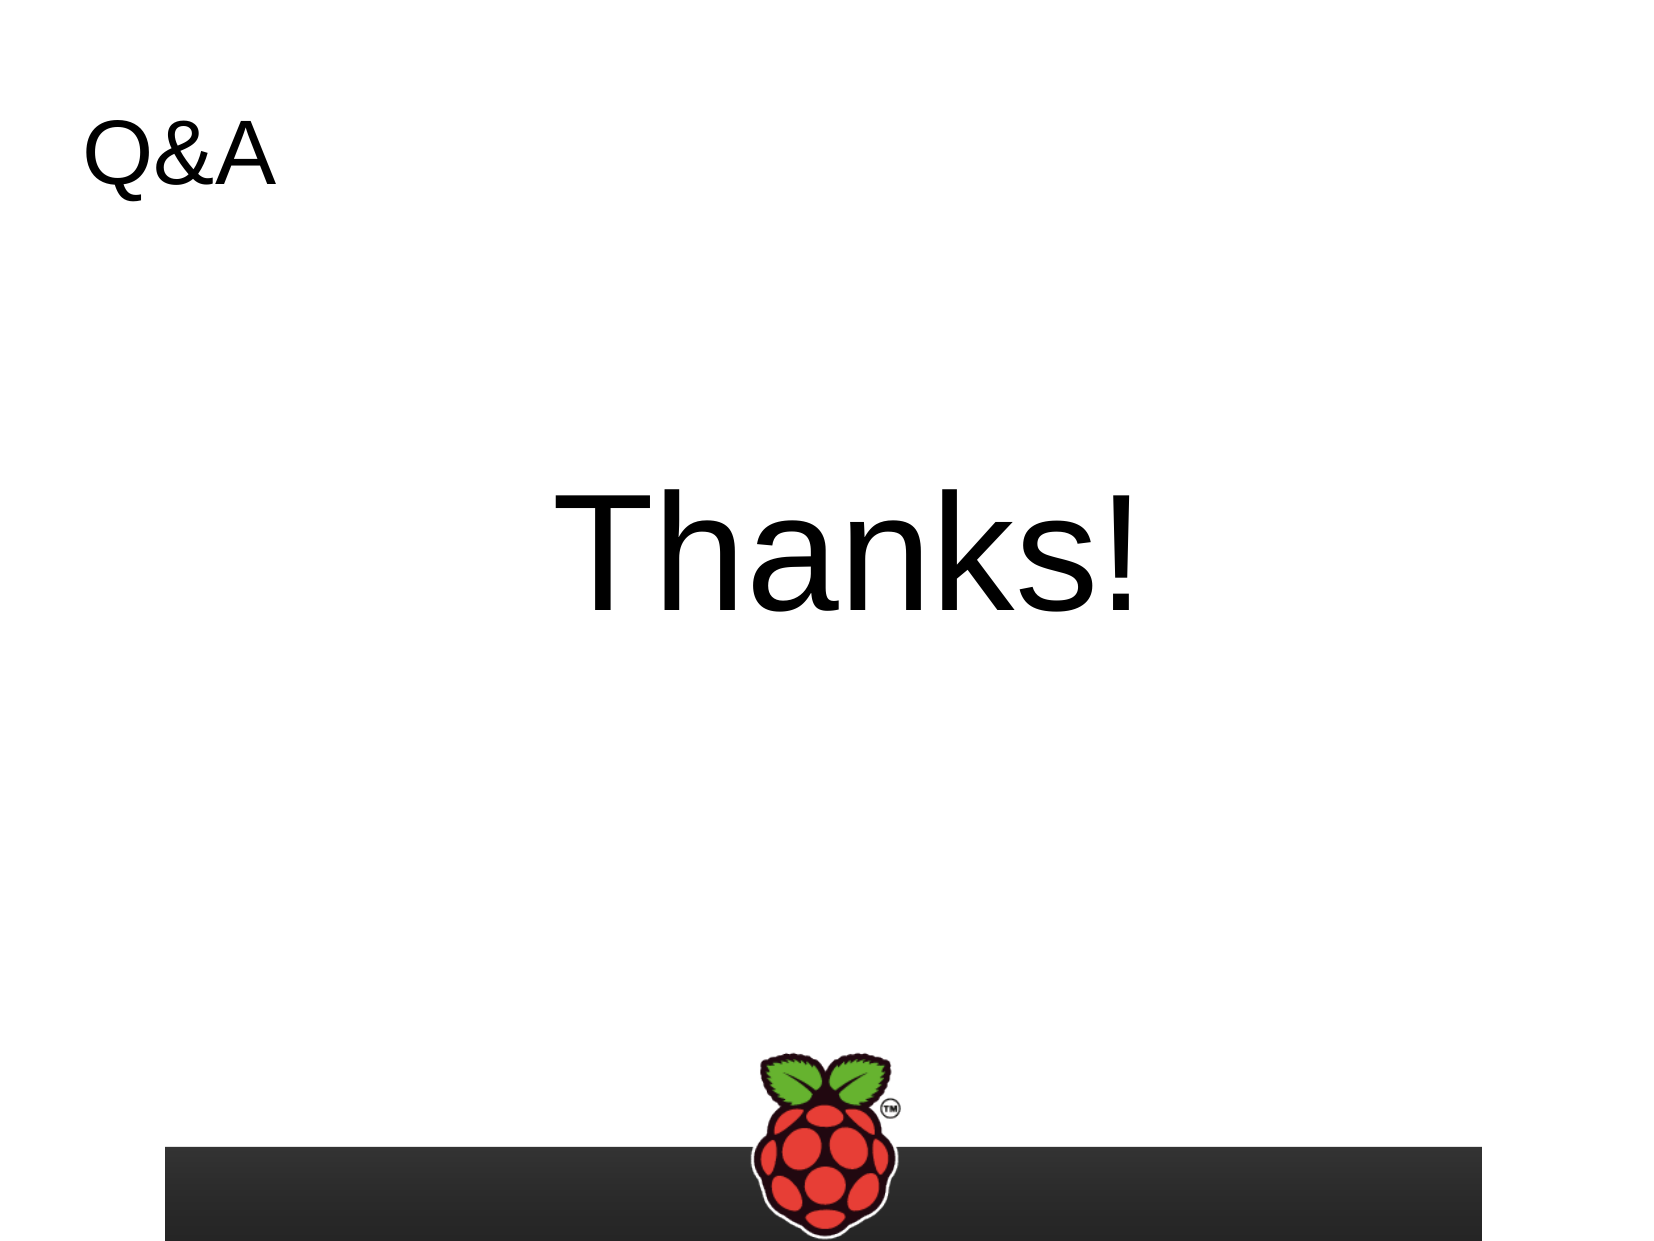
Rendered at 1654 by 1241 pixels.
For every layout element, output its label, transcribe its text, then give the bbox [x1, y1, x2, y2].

list Thanks! [82, 290, 1538, 1010]
picture [165, 1050, 1482, 1241]
title Q&A [82, 49, 1571, 257]
